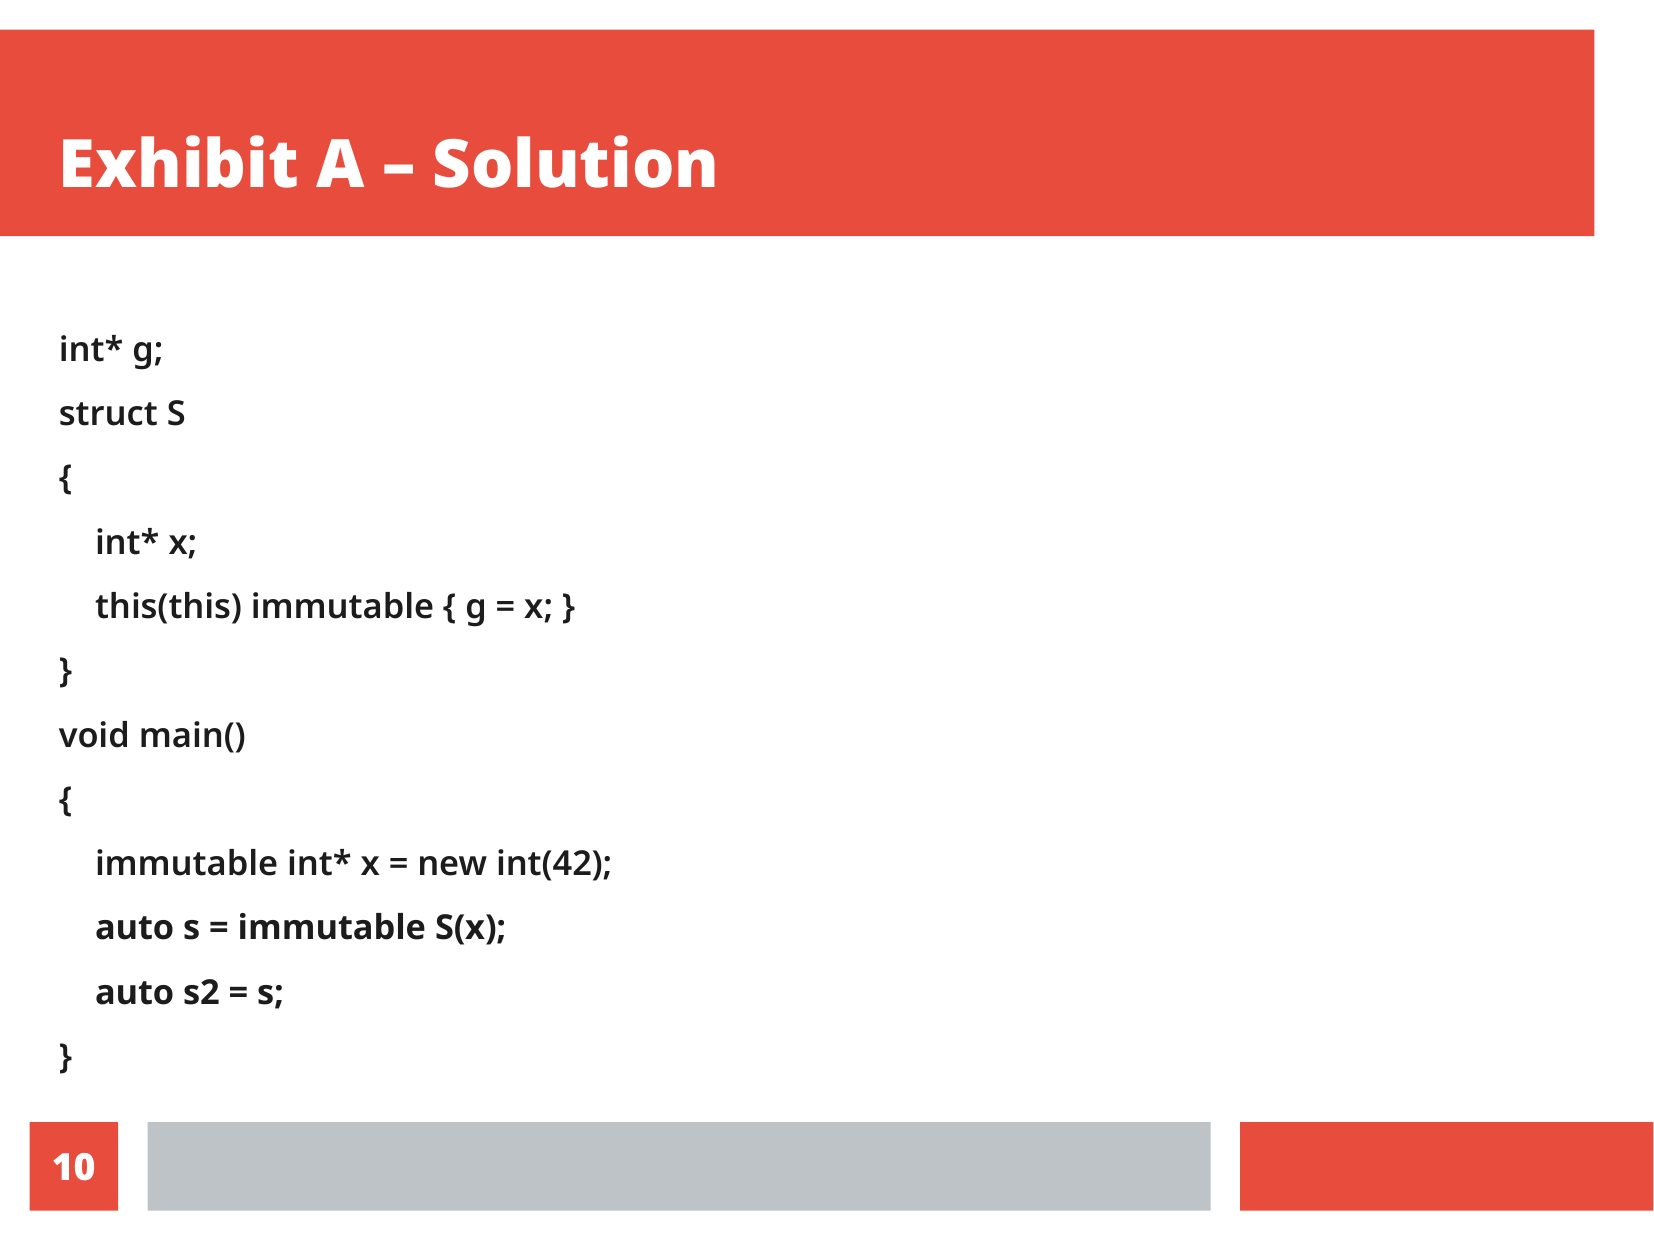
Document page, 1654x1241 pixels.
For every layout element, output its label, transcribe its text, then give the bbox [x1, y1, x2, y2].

list int* g; struct S { int* x; this(this) immutable { g = x; } } void main() { immutable int* x = new int(42); auto s = immutable S(x); auto s2 = s; } [59, 324, 1565, 1093]
title Exhibit A – Solution [59, 59, 1595, 207]
